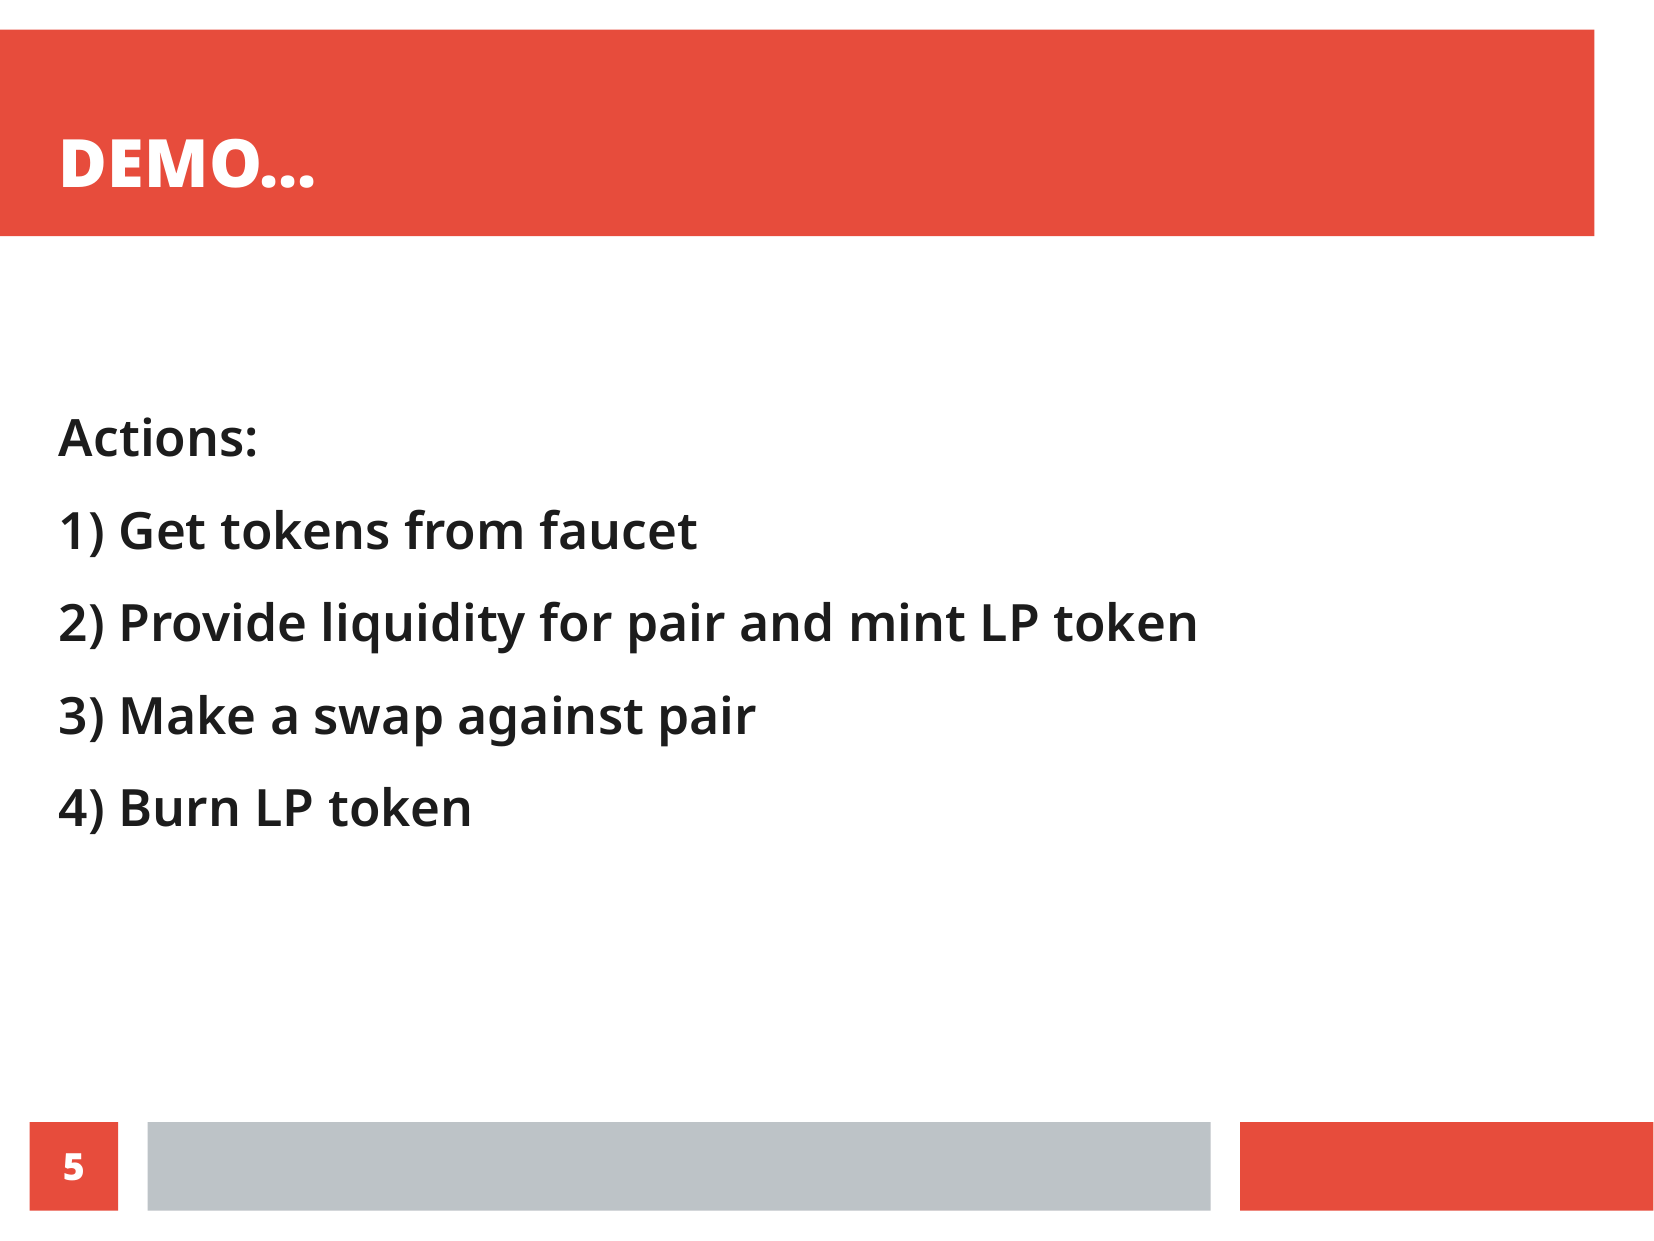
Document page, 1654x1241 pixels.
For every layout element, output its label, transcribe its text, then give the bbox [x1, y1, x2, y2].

title DEMO... [59, 59, 1595, 207]
list Actions: 1) Get tokens from faucet 2) Provide liquidity for pair and mint LP token 3) Make a swap against pair 4) Burn LP token [59, 401, 1565, 845]
